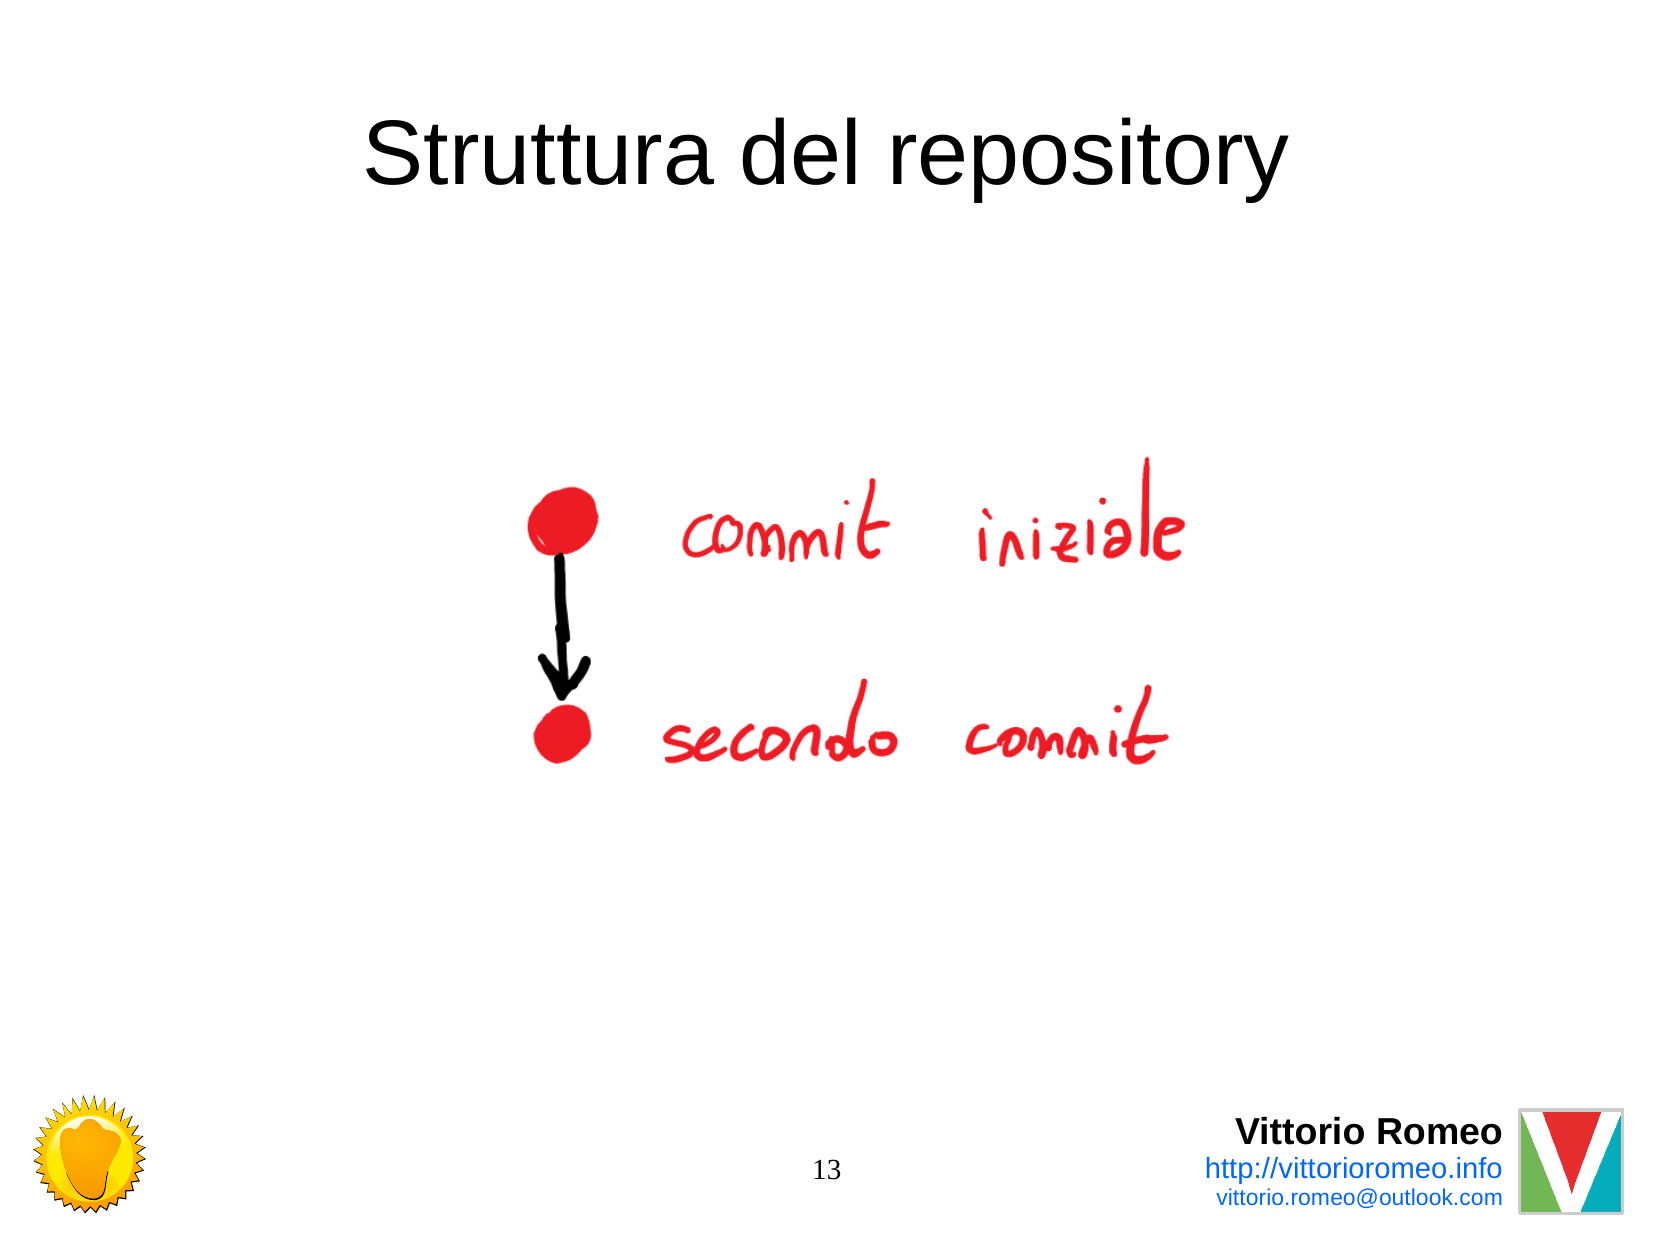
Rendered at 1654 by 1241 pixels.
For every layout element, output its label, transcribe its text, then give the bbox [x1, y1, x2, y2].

picture [1521, 1112, 1621, 1212]
title Struttura del repository [82, 49, 1571, 257]
picture [395, 412, 1258, 852]
